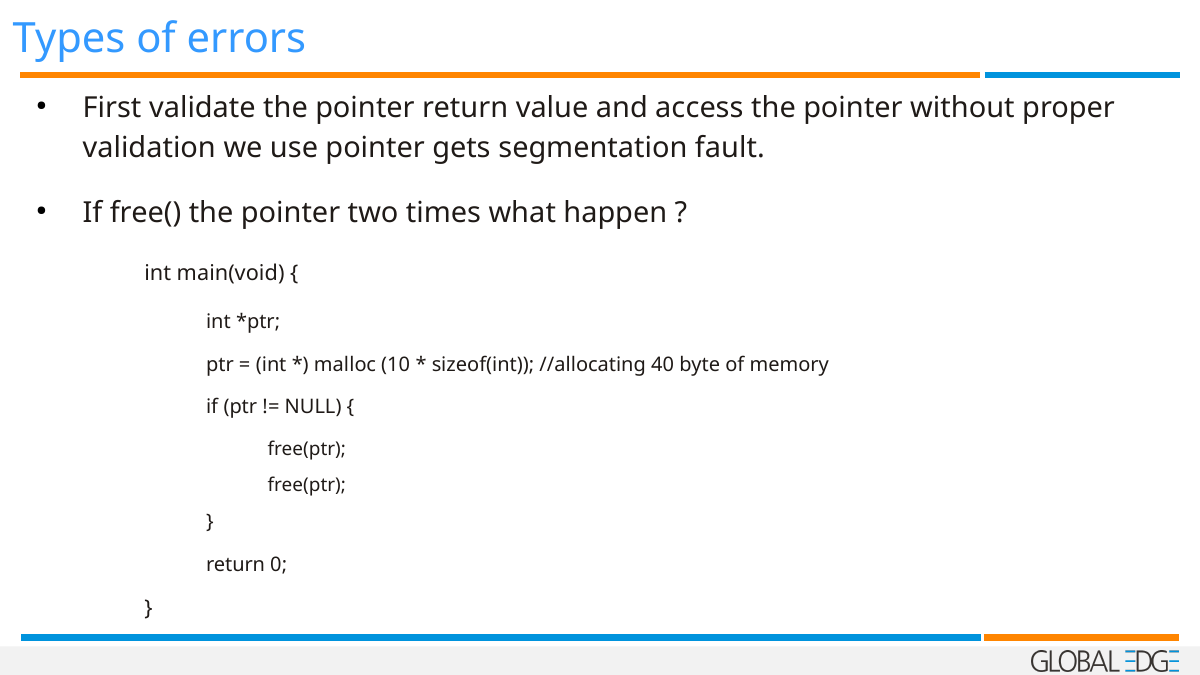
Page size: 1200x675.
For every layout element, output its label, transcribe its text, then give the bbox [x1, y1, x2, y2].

picture [1031, 650, 1179, 672]
list First validate the pointer return value and access the pointer without proper validation we use pointer gets segmentation fault. If free() the pointer two times what happen ? int main(void) { int *ptr; ptr = (int *) malloc (10 * sizeof(int)); //allocating 40 byte of memory if (ptr != NULL) { free(ptr); free(ptr); } return 0; } [21, 86, 1158, 627]
title Types of errors [12, 9, 1088, 63]
